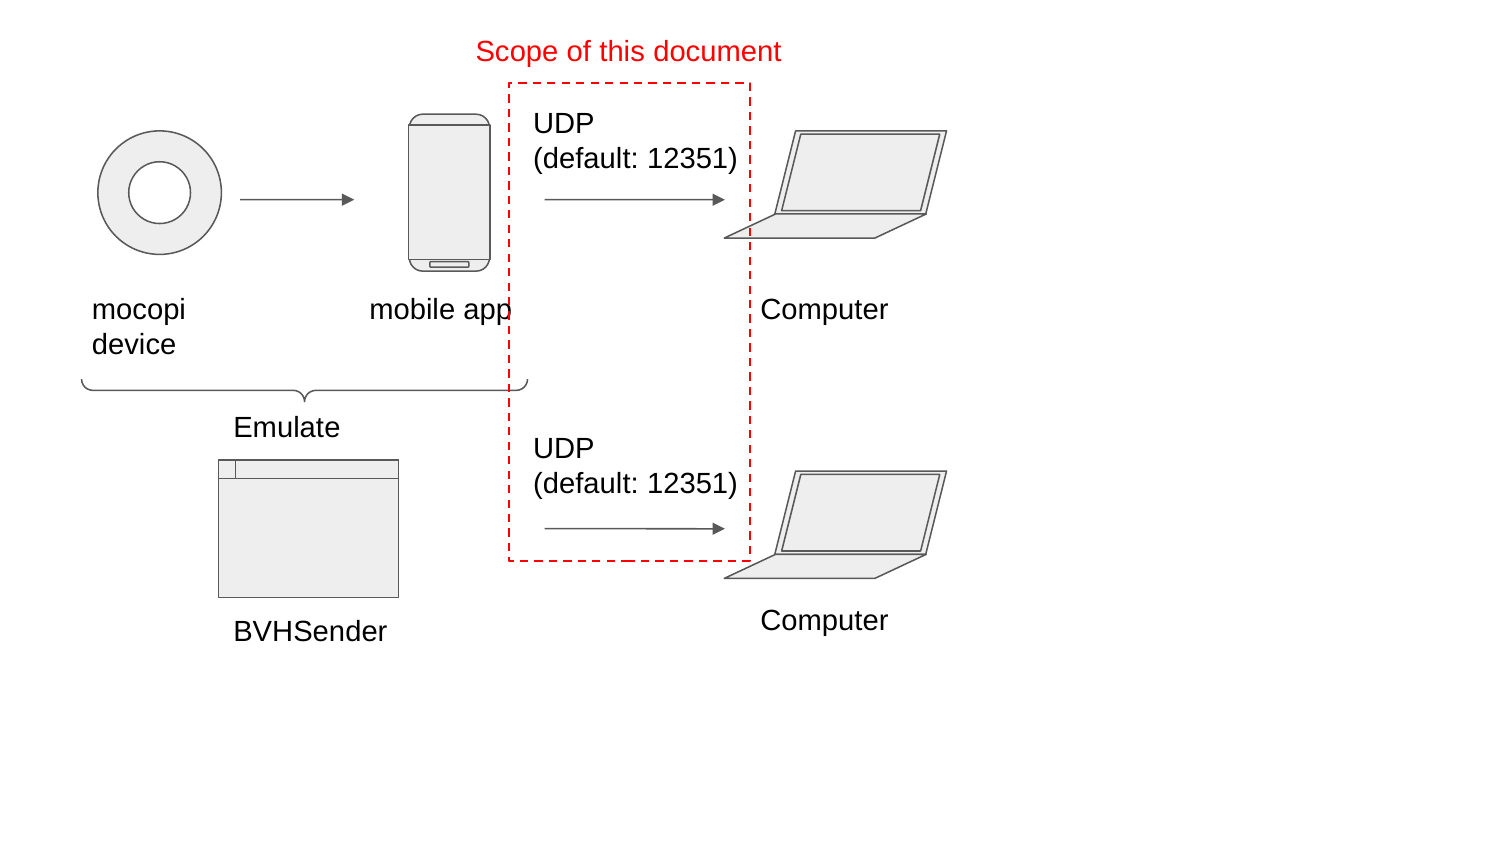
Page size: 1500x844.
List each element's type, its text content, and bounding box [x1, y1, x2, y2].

text_box Computer [745, 274, 926, 340]
text_box UDP (default: 12351) [518, 414, 780, 515]
text_box mocopi device [76, 274, 258, 375]
text_box Computer [745, 585, 926, 651]
text_box [724, 130, 947, 239]
text_box [218, 459, 399, 597]
text_box mobile app [354, 274, 535, 340]
text_box [408, 114, 491, 272]
text_box BVHSender [218, 597, 420, 663]
text_box [97, 130, 222, 255]
text_box UDP (default: 12351) [518, 89, 780, 190]
text_box Scope of this document [460, 17, 909, 83]
text_box Emulate [218, 393, 420, 459]
text_box [724, 471, 947, 579]
